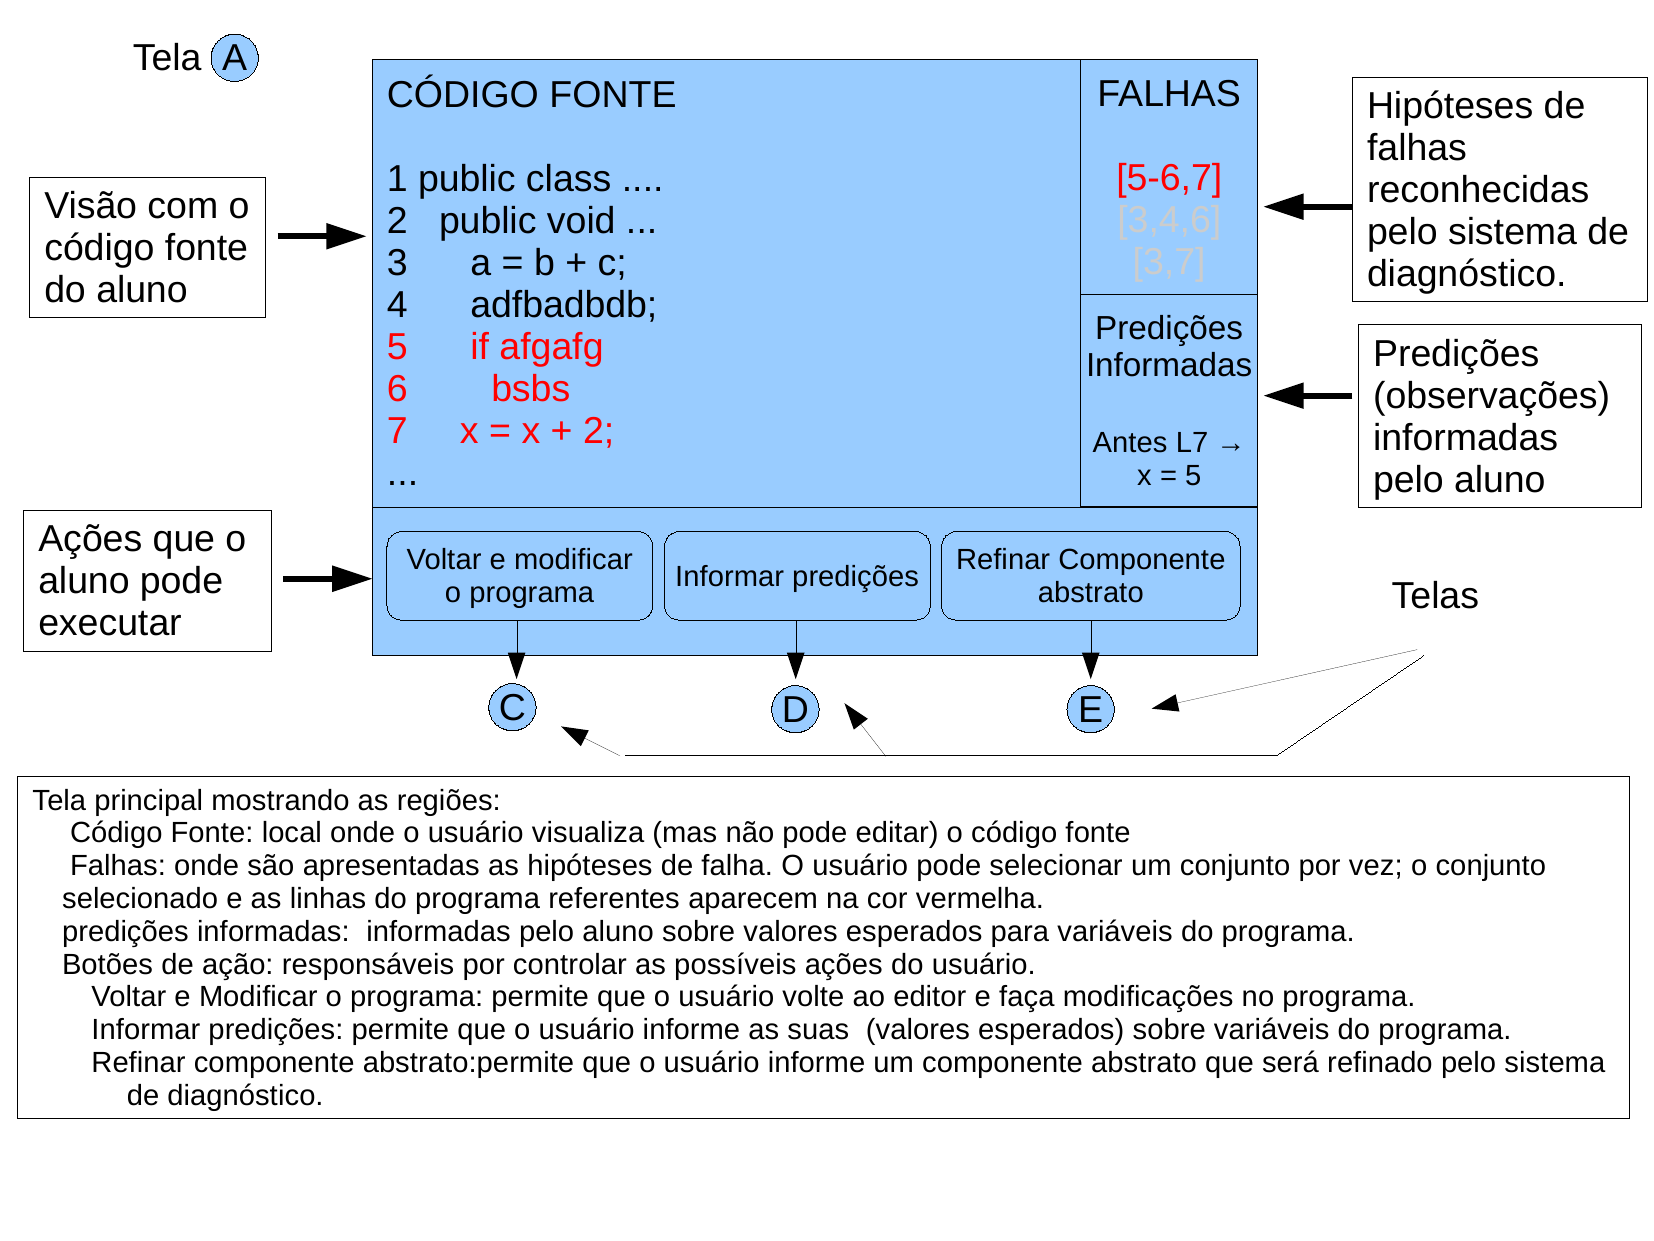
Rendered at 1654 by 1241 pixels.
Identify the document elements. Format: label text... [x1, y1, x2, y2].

text_box Ações que o aluno pode executar [23, 510, 272, 652]
text_box CÓDIGO FONTE 1 public class .... 2 public void ... 3 a = b + c; 4 adfbadbdb; 5 if afgafg 6 bsbs 7 x = x + 2; ... [372, 59, 1080, 507]
text_box Refinar Componente abstrato [941, 531, 1241, 621]
text_box Predições Informadas Antes L7 → x = 5 [1080, 294, 1258, 507]
text_box Tela [118, 29, 237, 87]
text_box Informar predições [664, 531, 931, 621]
text_box Voltar e modificar o programa [386, 531, 653, 621]
text_box E [1066, 685, 1115, 733]
text_box Hipóteses de falhas reconhecidas pelo sistema de diagnóstico. [1352, 77, 1648, 302]
text_box Visão com o código fonte do aluno [29, 177, 266, 318]
text_box D [771, 685, 820, 733]
text_box C [488, 683, 537, 731]
text_box A [211, 34, 259, 82]
text_box Predições (observações) informadas pelo aluno [1358, 324, 1642, 508]
text_box FALHAS [5-6,7] [3,4,6] [3,7] [1080, 59, 1258, 294]
text_box [372, 507, 1258, 656]
text_box Telas [1376, 566, 1495, 624]
text_box Tela principal mostrando as regiões: Código Fonte: local onde o usuário visualiza (mas não pode editar) o código fonte Falhas: onde são apresentadas as hipóteses de falha. O usuário pode selecionar um conjunto por vez; o conjunto selecionado e as linhas do programa referentes aparecem na cor vermelha. predições informadas: informadas pelo aluno sobre valores esperados para variáveis do programa. Botões de ação: responsáveis por controlar as possíveis ações do usuário. Voltar e Modificar o programa: permite que o usuário volte ao editor e faça modificações no programa. Informar predições: permite que o usuário informe as suas (valores esperados) sobre variáveis do programa. Refinar componente abstrato:permite que o usuário informe um componente abstrato que será refinado pelo sistema de diagnóstico. [17, 776, 1630, 1119]
